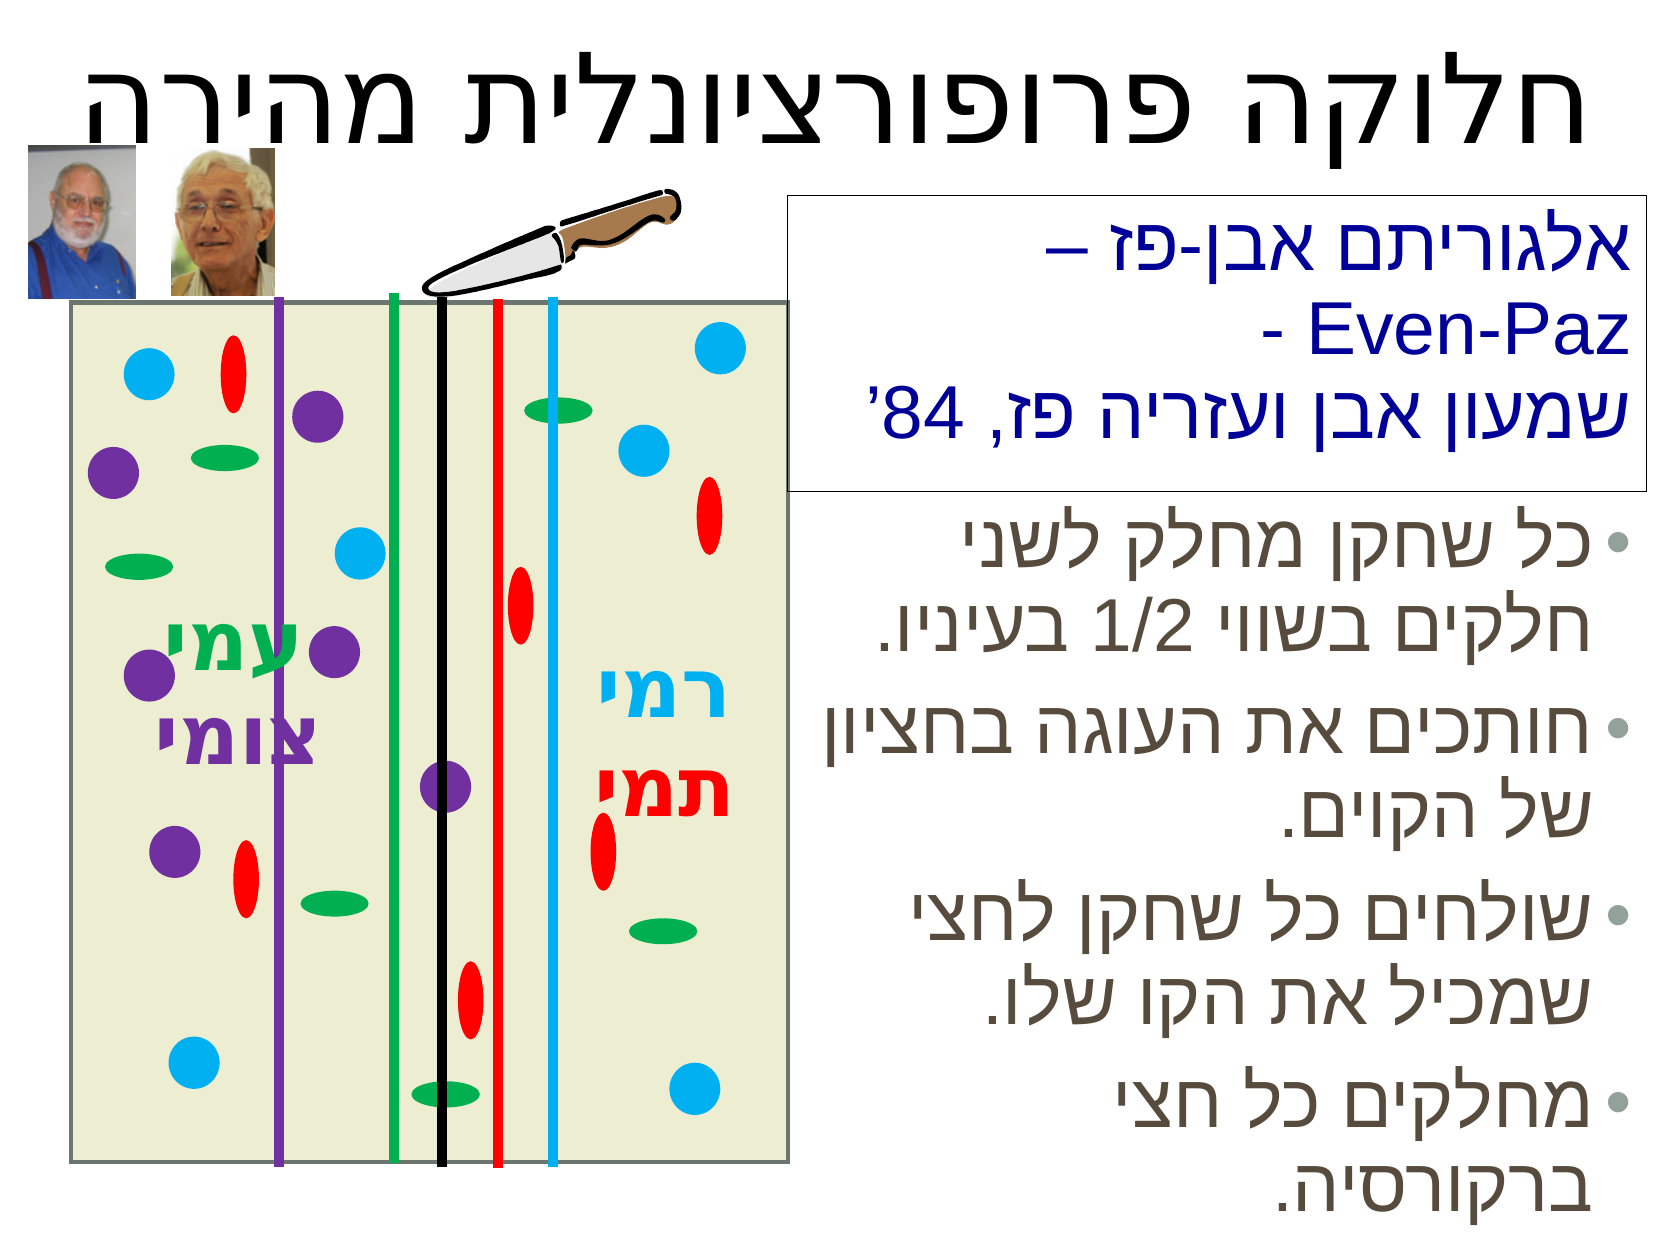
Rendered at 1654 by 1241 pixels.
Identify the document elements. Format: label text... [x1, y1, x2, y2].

text_box [503, 302, 548, 1162]
text_box כל שחקן מחלק לשני חלקים בשווי 1/2 בעיניו. חותכים את העוגה בחציון של הקוים. שולחים כל שחקן לחצי שמכיל את הקו שלו. מחלקים כל חצי ברקורסיה. [787, 491, 1654, 1235]
text_box [447, 302, 493, 1162]
text_box [71, 302, 274, 1162]
picture [28, 145, 136, 299]
text_box צומי [104, 673, 338, 790]
text_box [399, 302, 437, 1162]
text_box [284, 302, 389, 1162]
text_box אלגוריתם אבן-פז – Even-Paz - שמעון אבן ועזריה פז, 84’ [787, 195, 1647, 492]
picture [171, 148, 275, 296]
picture [411, 185, 692, 303]
text_box תמי [543, 725, 751, 842]
text_box עמי [113, 579, 320, 673]
text_box [558, 302, 787, 1162]
text_box רמי [546, 626, 747, 725]
title חלוקה פרופורציונלית מהירה [0, 0, 1654, 188]
